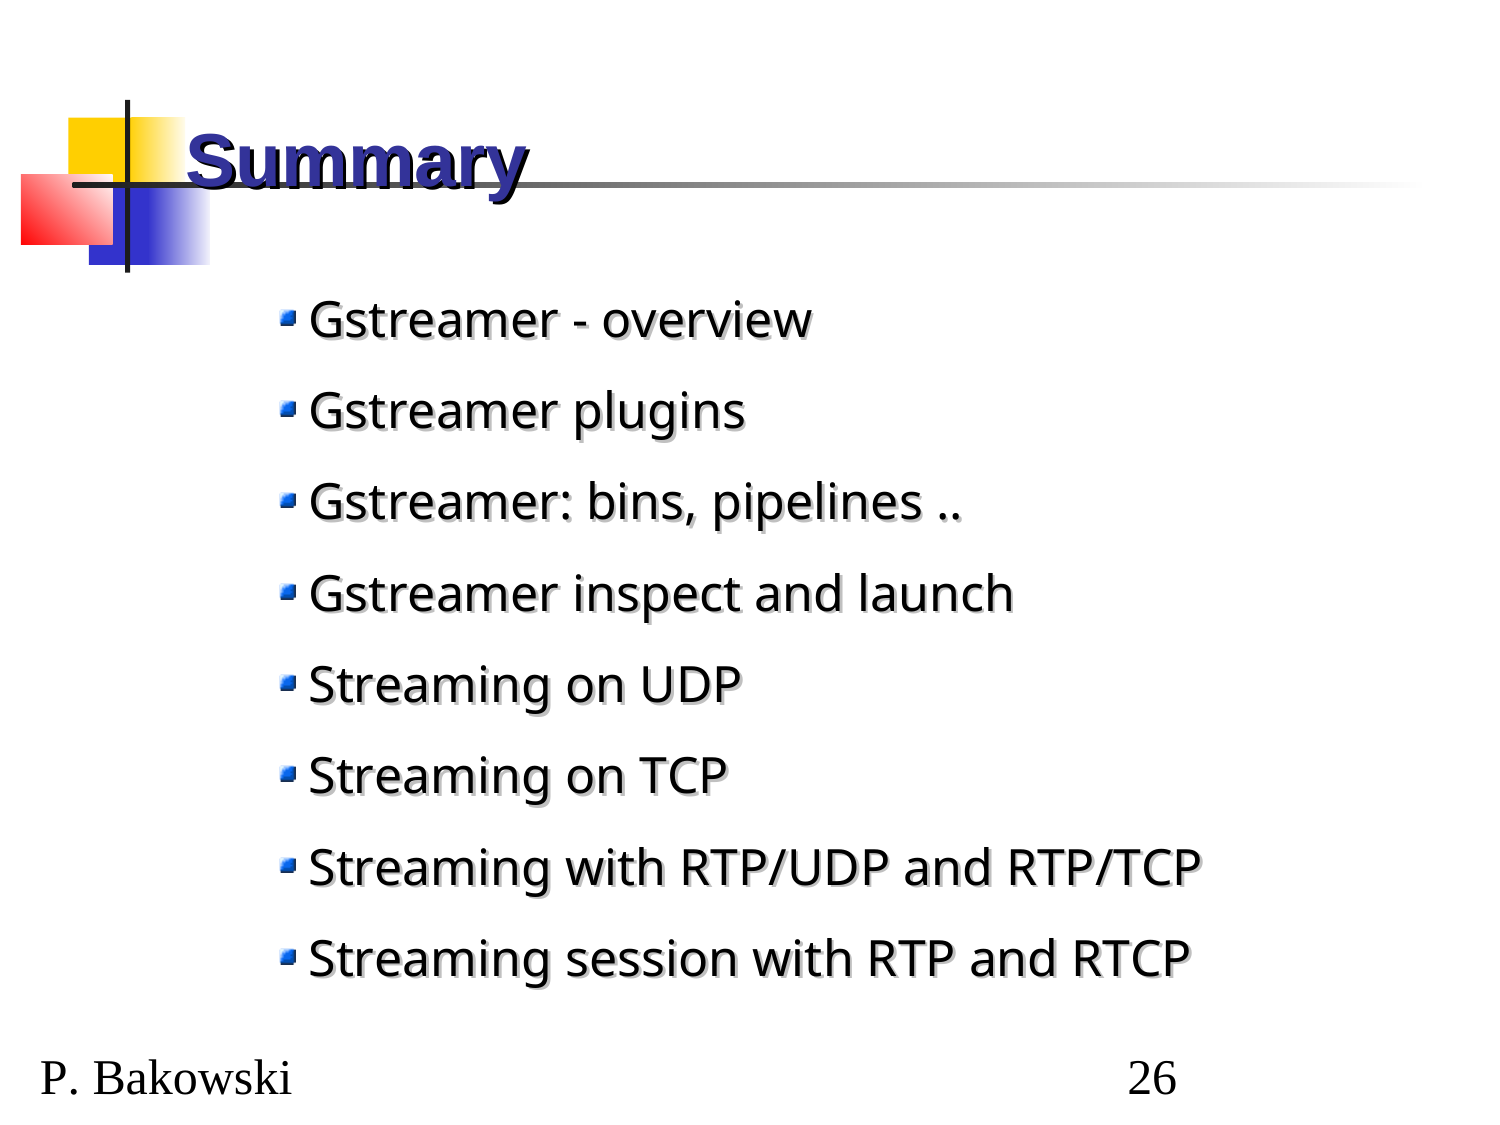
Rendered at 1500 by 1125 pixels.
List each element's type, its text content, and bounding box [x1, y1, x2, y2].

text_box Gstreamer - overview Gstreamer plugins Gstreamer: bins, pipelines .. Gstreamer inspect and launch Streaming on UDP Streaming on TCP Streaming with RTP/UDP and RTP/TCP Streaming session with RTP and RTCP [265, 188, 1477, 994]
title Summary [171, 103, 1450, 291]
